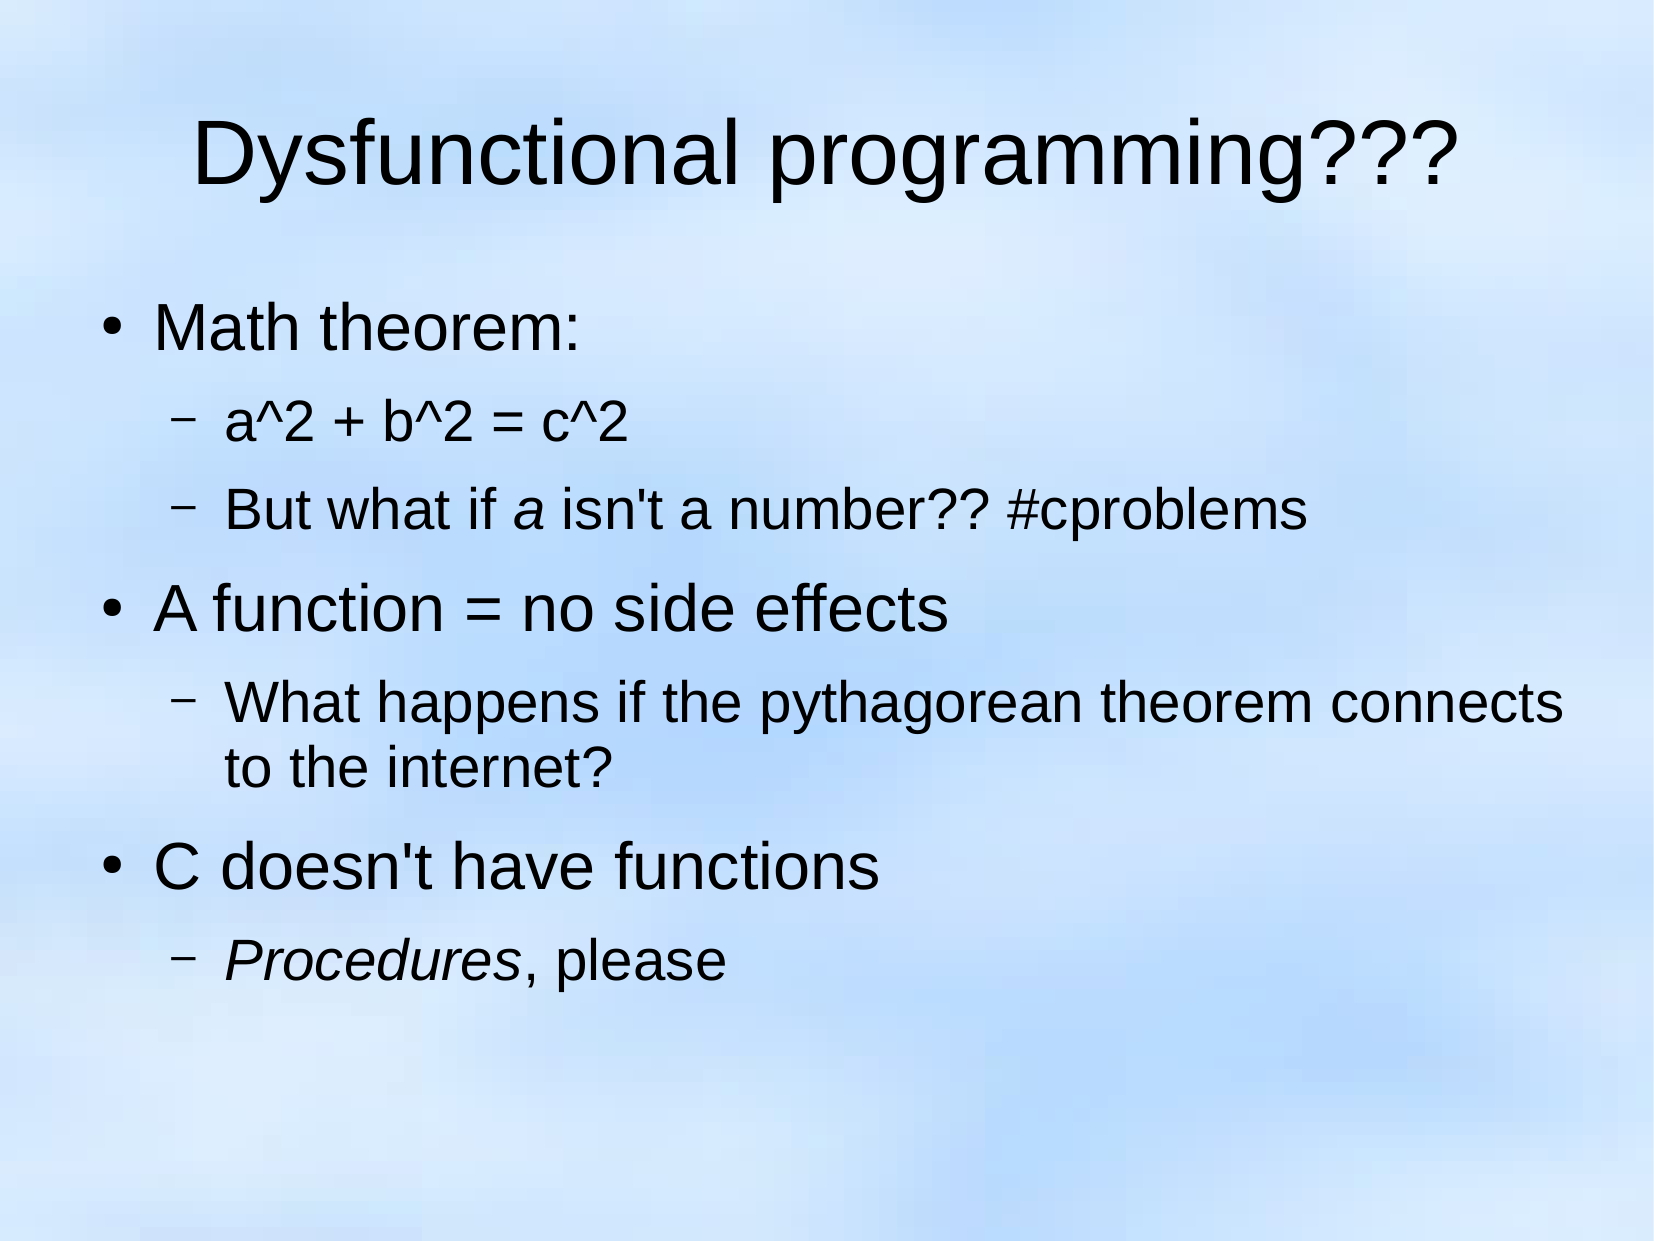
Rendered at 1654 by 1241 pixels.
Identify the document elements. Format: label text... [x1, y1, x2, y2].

picture [0, 0, 1654, 1241]
title Dysfunctional programming??? [82, 49, 1571, 257]
list Math theorem: a^2 + b^2 = c^2 But what if a isn't a number?? #cproblems A function = no side effects What happens if the pythagorean theorem connects to the internet? C doesn't have functions Procedures, please [82, 290, 1571, 1010]
